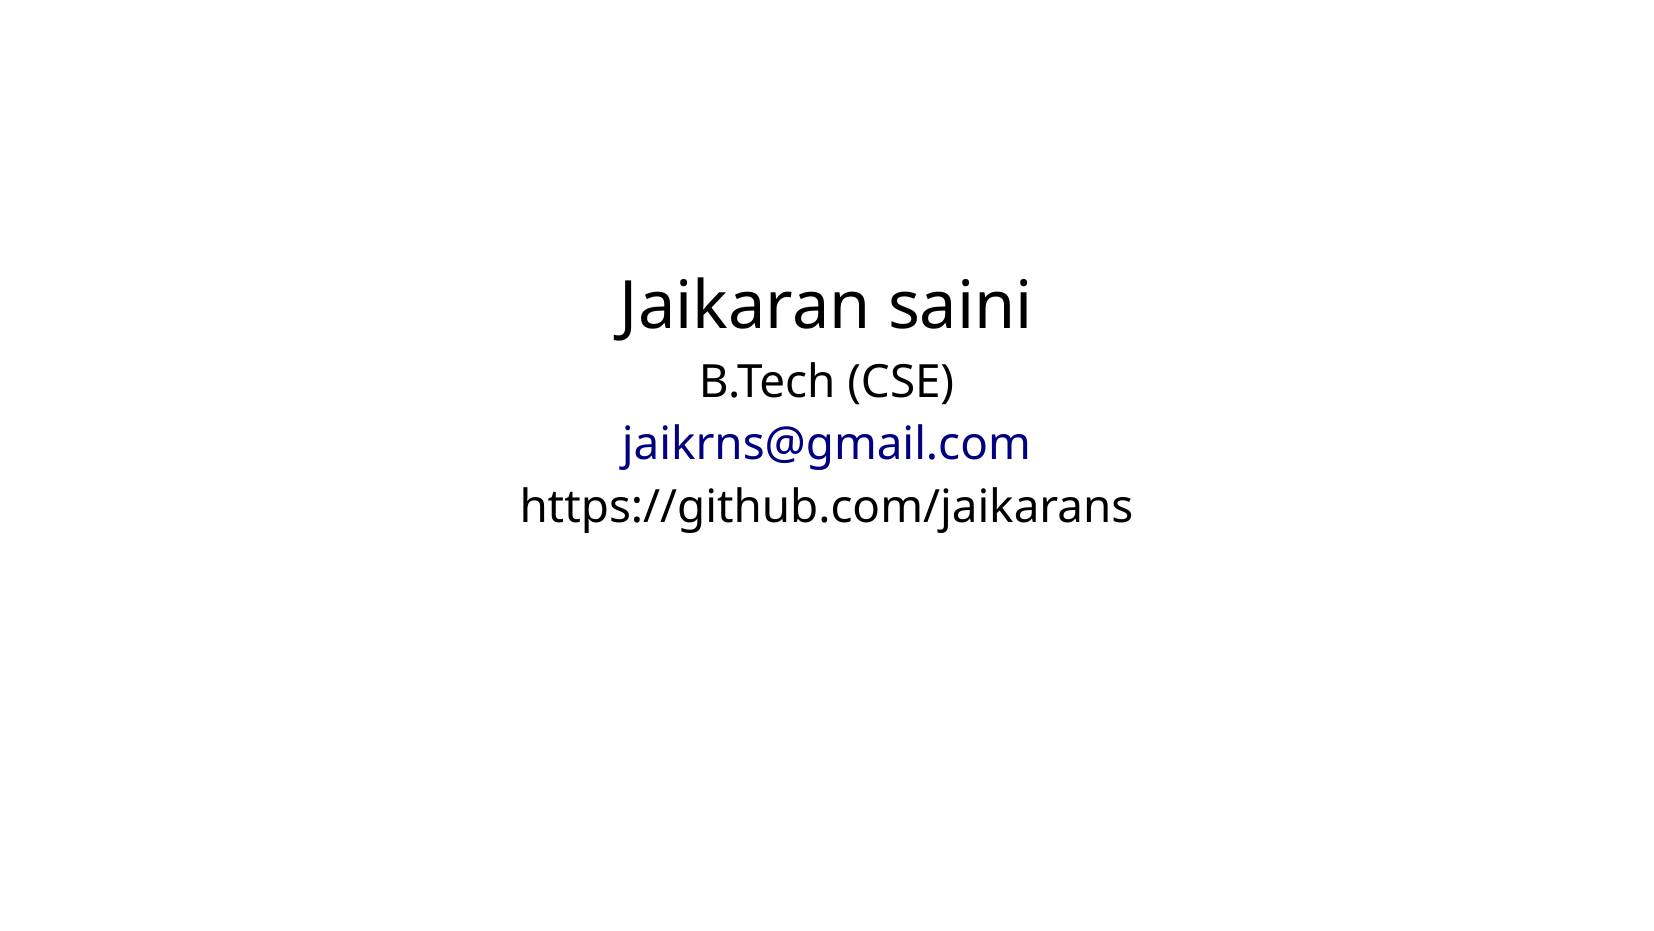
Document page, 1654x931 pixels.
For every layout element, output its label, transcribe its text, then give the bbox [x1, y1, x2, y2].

subtitle Jaikaran saini B.Tech (CSE) jaikrns@gmail.com https://github.com/jaikarans [82, 37, 1571, 757]
